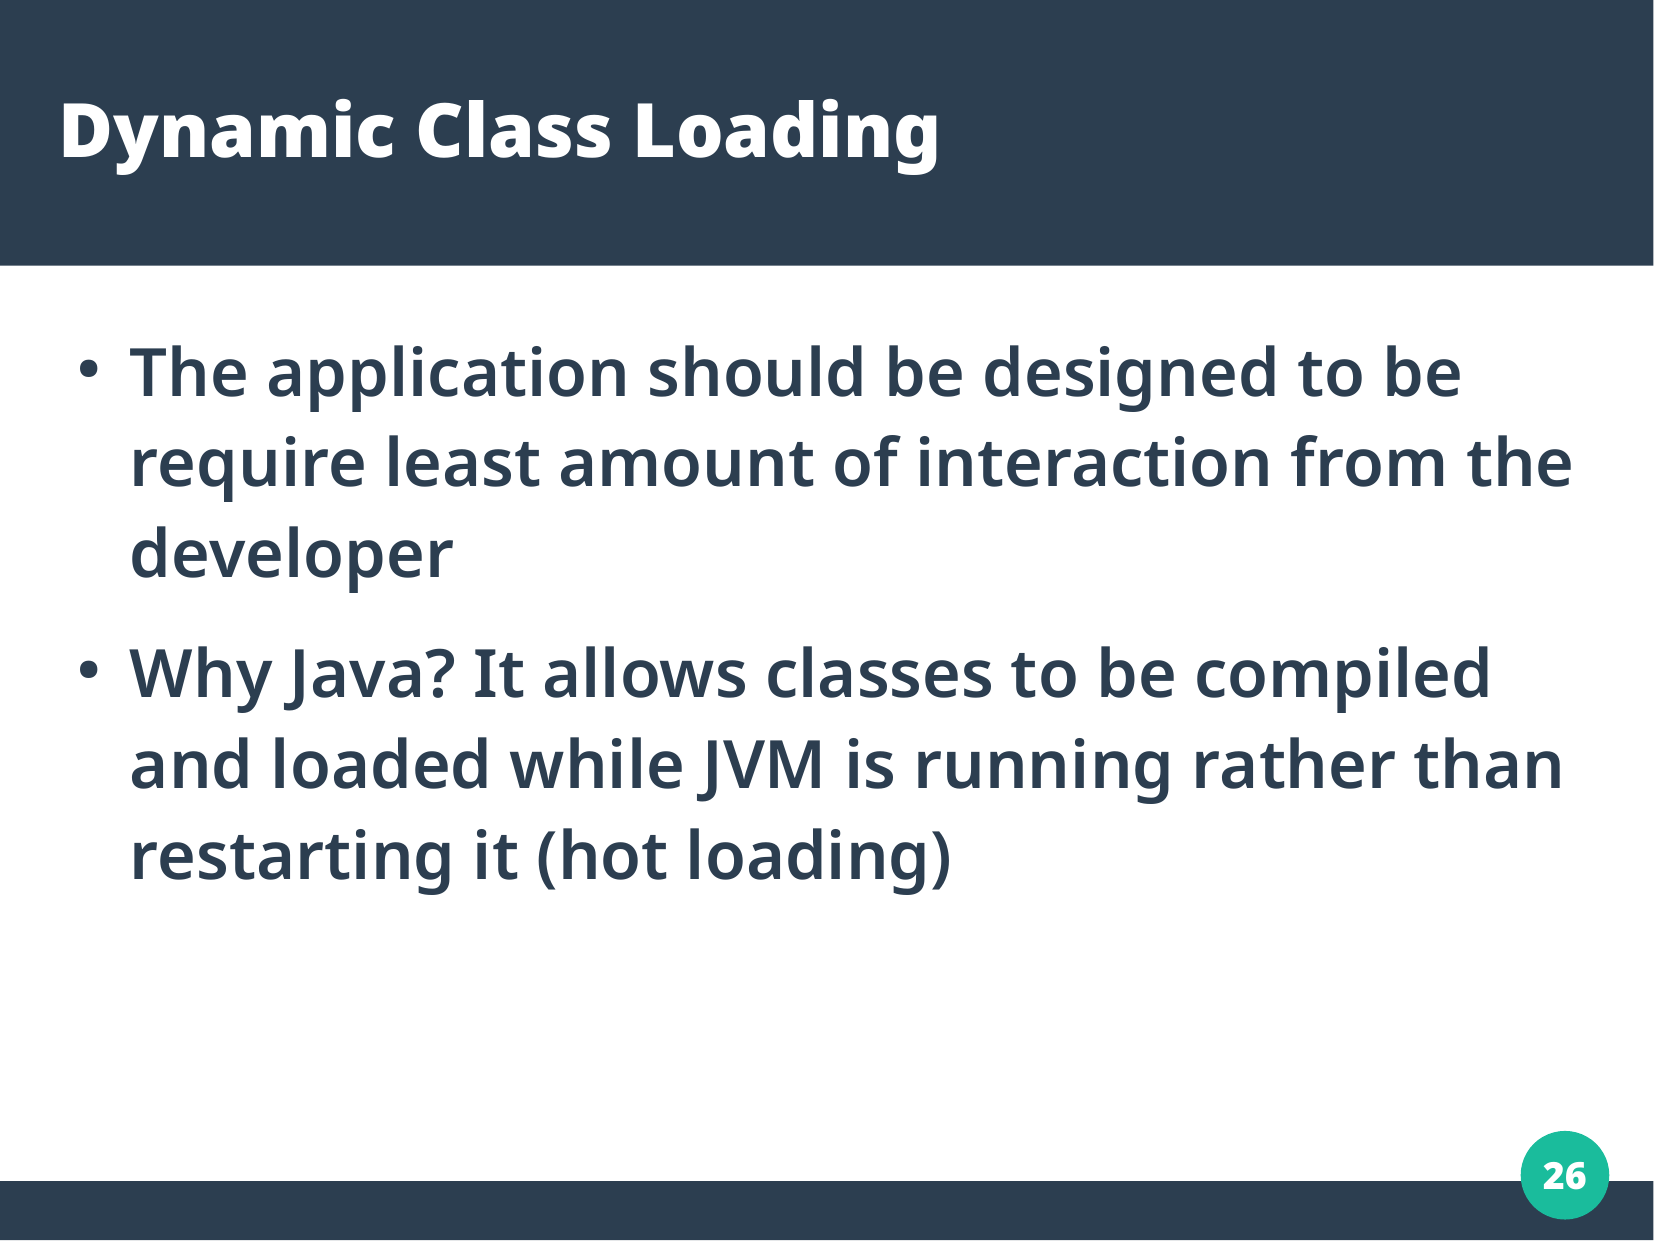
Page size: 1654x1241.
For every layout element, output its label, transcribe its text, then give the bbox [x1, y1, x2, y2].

list The application should be designed to be require least amount of interaction from the developer Why Java? It allows classes to be compiled and loaded while JVM is running rather than restarting it (hot loading) [59, 324, 1595, 1152]
title Dynamic Class Loading [59, 49, 1595, 207]
